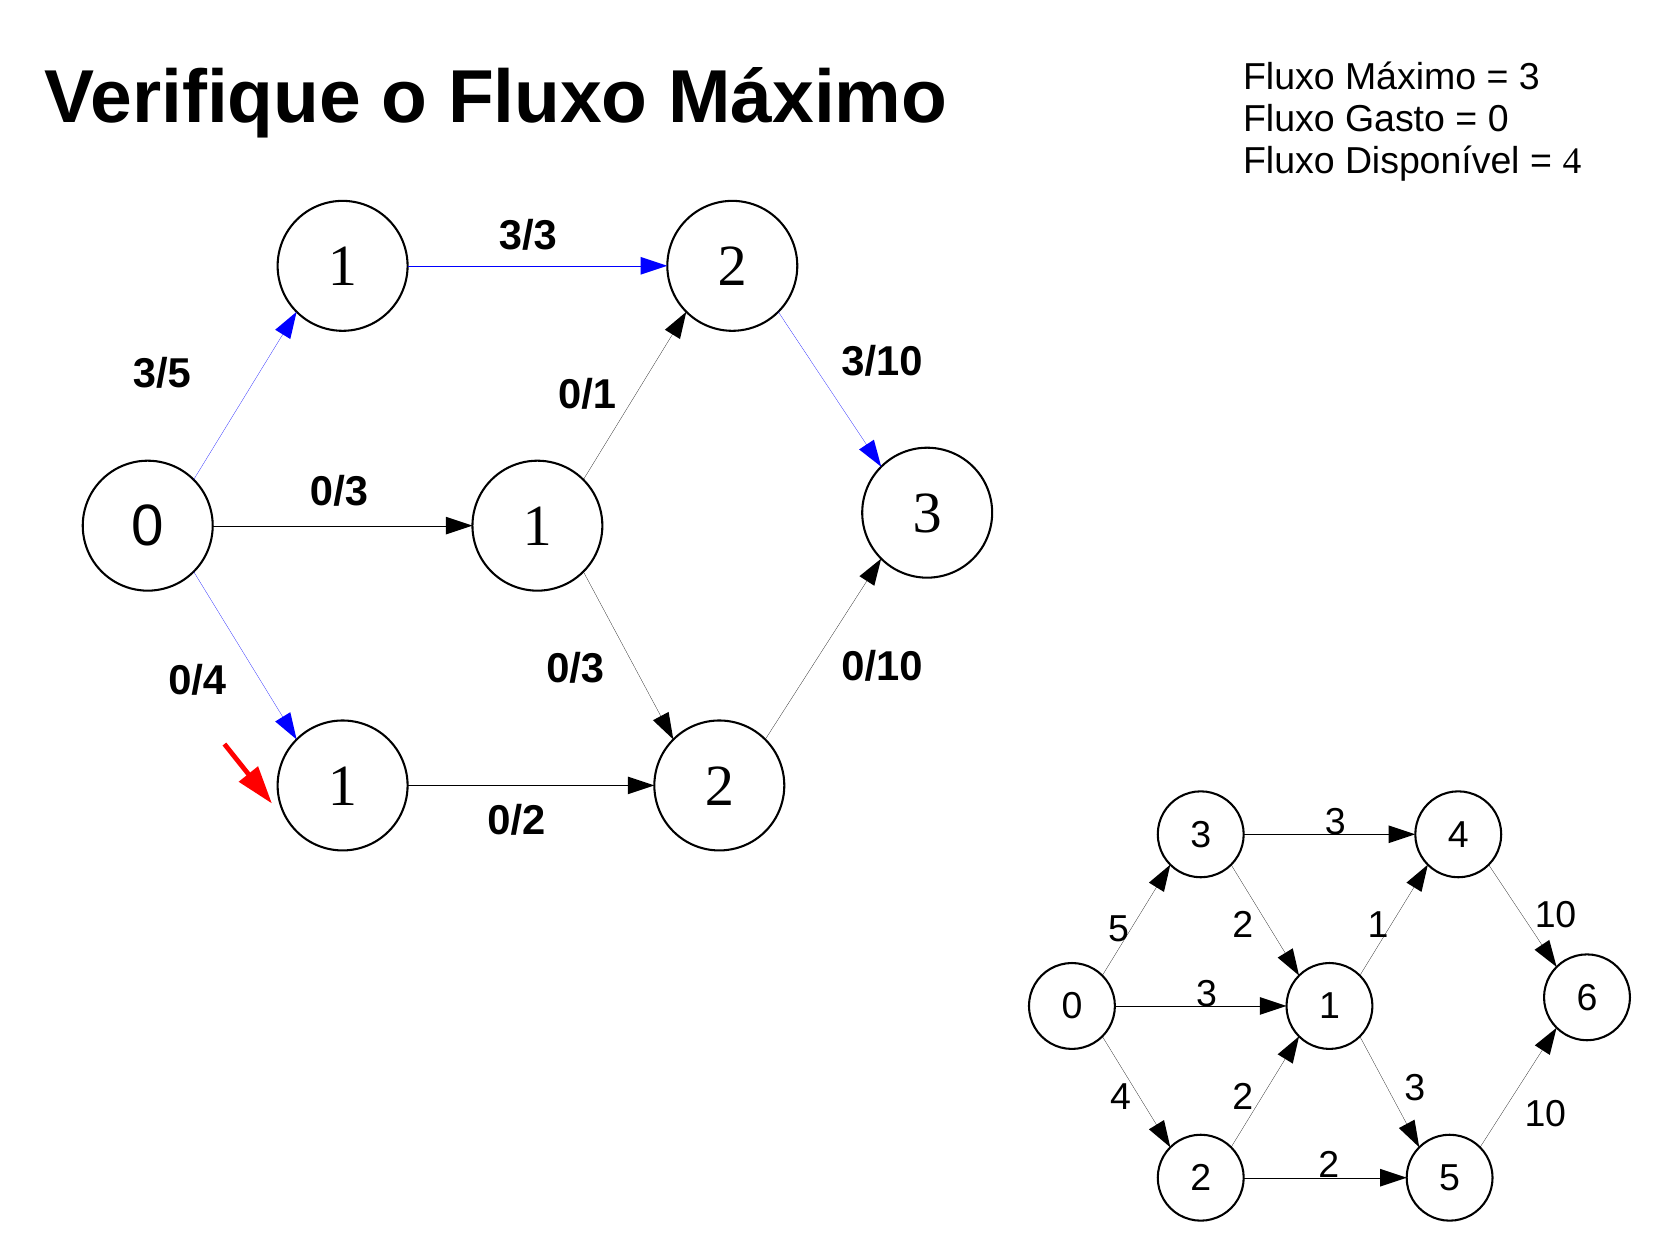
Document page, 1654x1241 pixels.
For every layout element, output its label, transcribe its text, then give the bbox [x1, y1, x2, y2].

text_box 1 [277, 720, 408, 851]
text_box 6 [1544, 955, 1630, 1041]
text_box 1 [277, 200, 408, 331]
text_box 5 [1093, 900, 1131, 958]
text_box 0/1 [543, 363, 650, 426]
text_box 6 [1582, 996, 1592, 1008]
text_box 2 [1217, 895, 1255, 953]
text_box 5 [1406, 1134, 1493, 1221]
text_box 0 [82, 460, 213, 591]
text_box 3/5 [118, 342, 225, 404]
text_box 10 [1520, 885, 1595, 985]
text_box 0/10 [826, 635, 957, 697]
text_box 3 [1157, 791, 1244, 878]
text_box 2 [667, 200, 798, 331]
text_box 2 [1303, 1136, 1341, 1194]
text_box 4 [1415, 791, 1502, 878]
text_box 1 [1286, 963, 1373, 1049]
text_box 3/3 [484, 204, 591, 266]
text_box 1 [472, 460, 603, 591]
text_box 3 [1310, 792, 1347, 850]
text_box 1 [1352, 895, 1390, 953]
text_box 0/2 [472, 789, 579, 851]
text_box 3/10 [826, 330, 957, 393]
text_box 0/3 [531, 637, 638, 700]
text_box 3 [1389, 1059, 1427, 1116]
text_box 2 [654, 720, 785, 851]
text_box Fluxo Máximo = 3 Fluxo Gasto = 0 Fluxo Disponível = 4 [1228, 48, 1597, 189]
text_box 2 [1217, 1067, 1255, 1125]
text_box 3 [1181, 964, 1218, 1022]
text_box 2 [1157, 1134, 1244, 1221]
text_box Verifique o Fluxo Máximo [29, 47, 963, 147]
text_box 10 [1509, 1084, 1596, 1142]
text_box 3 [862, 447, 993, 578]
text_box 0/4 [153, 649, 260, 711]
text_box 4 [1095, 1067, 1132, 1125]
text_box 0 [1028, 963, 1115, 1049]
text_box 0/3 [295, 460, 402, 522]
